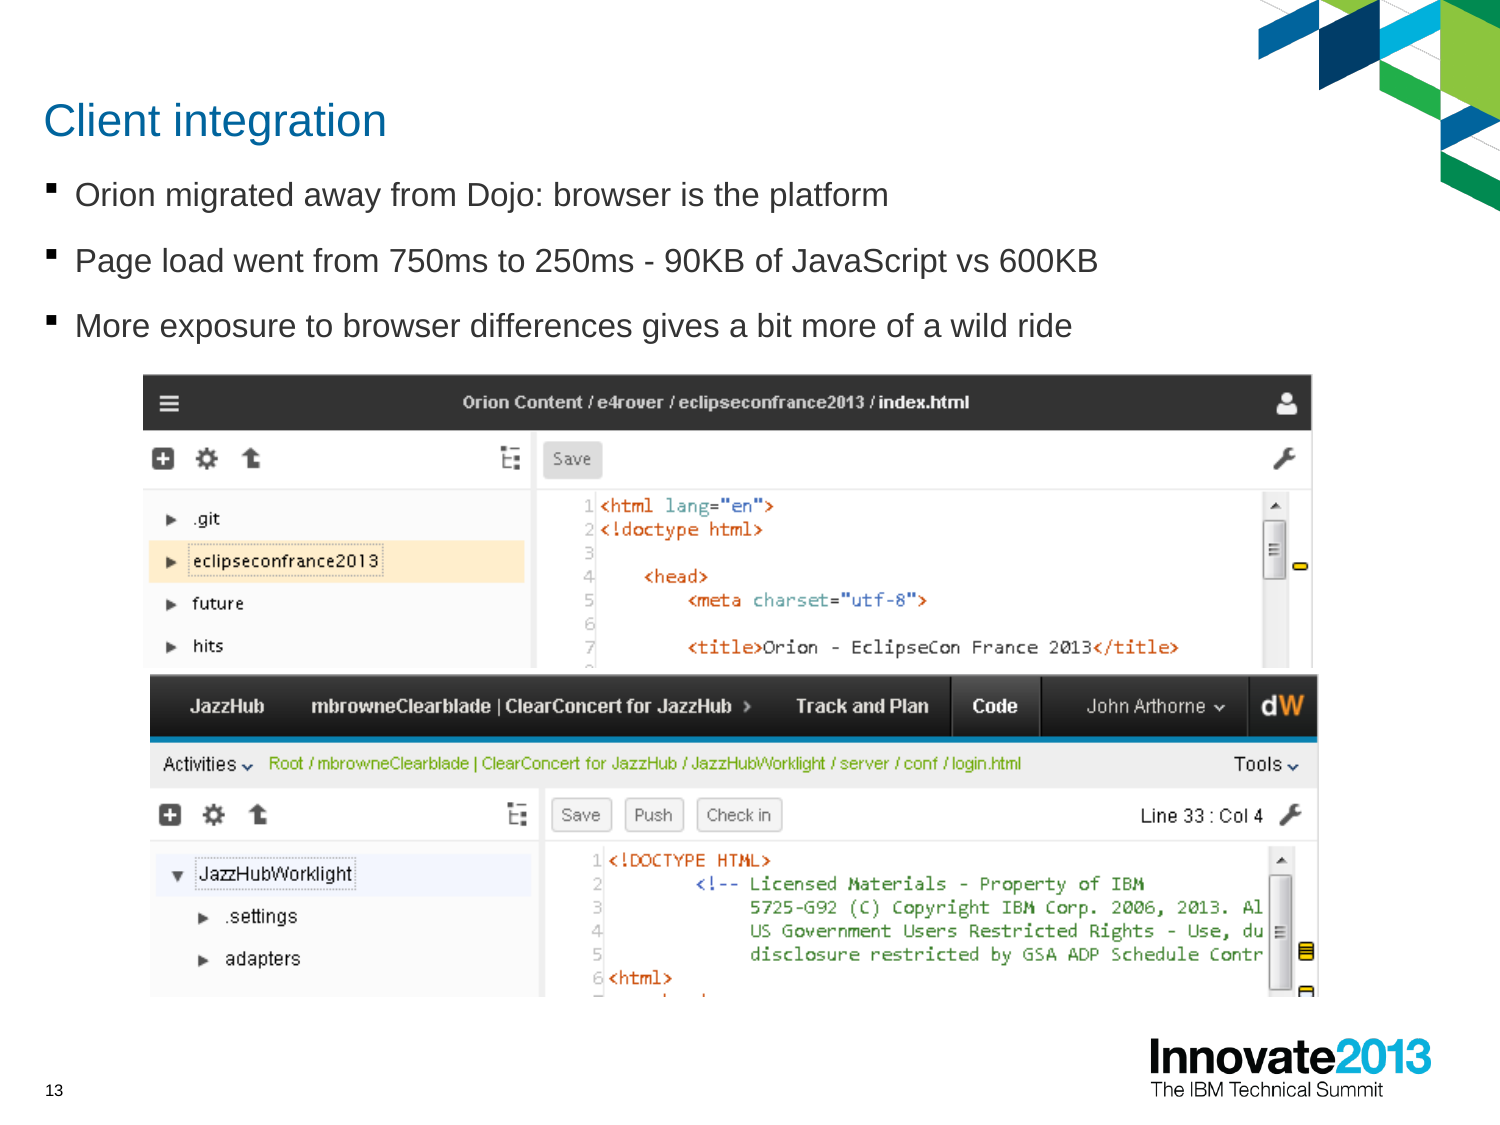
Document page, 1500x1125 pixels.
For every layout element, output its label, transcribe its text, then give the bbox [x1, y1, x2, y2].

list Orion migrated away from Dojo: browser is the platform Page load went from 750ms to 250ms - 90KB of JavaScript vs 600KB More exposure to browser differences gives a bit more of a wild ride [28, 160, 1439, 1007]
picture [1254, 0, 1500, 219]
picture [143, 374, 1313, 668]
title Client integration [28, 87, 1247, 154]
picture [150, 674, 1319, 997]
picture [1150, 1034, 1433, 1105]
text_box <number> [29, 1072, 91, 1103]
